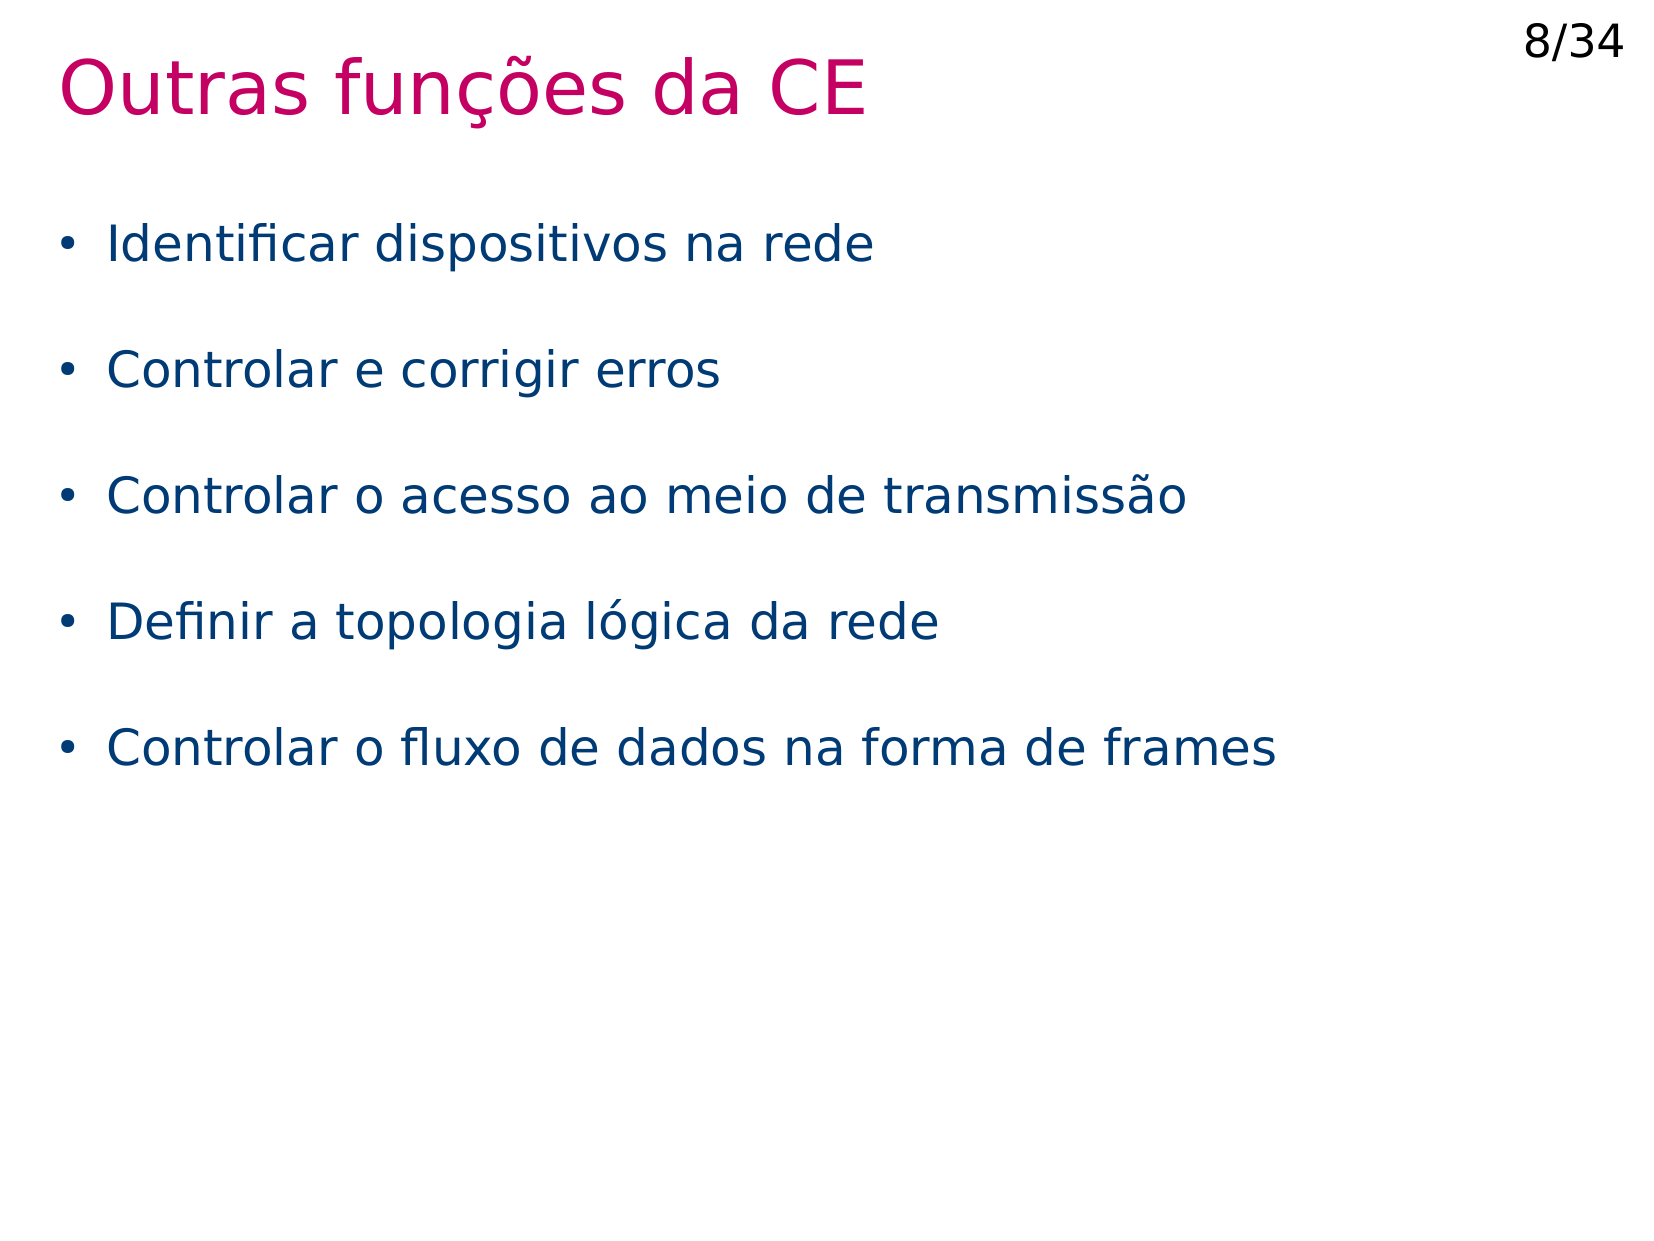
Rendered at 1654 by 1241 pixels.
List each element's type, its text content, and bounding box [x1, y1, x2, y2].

list Identificar dispositivos na rede Controlar e corrigir erros Controlar o acesso ao meio de transmissão Definir a topologia lógica da rede Controlar o fluxo de dados na forma de frames [59, 206, 1625, 1211]
title Outras funções da CE [59, 29, 1625, 148]
